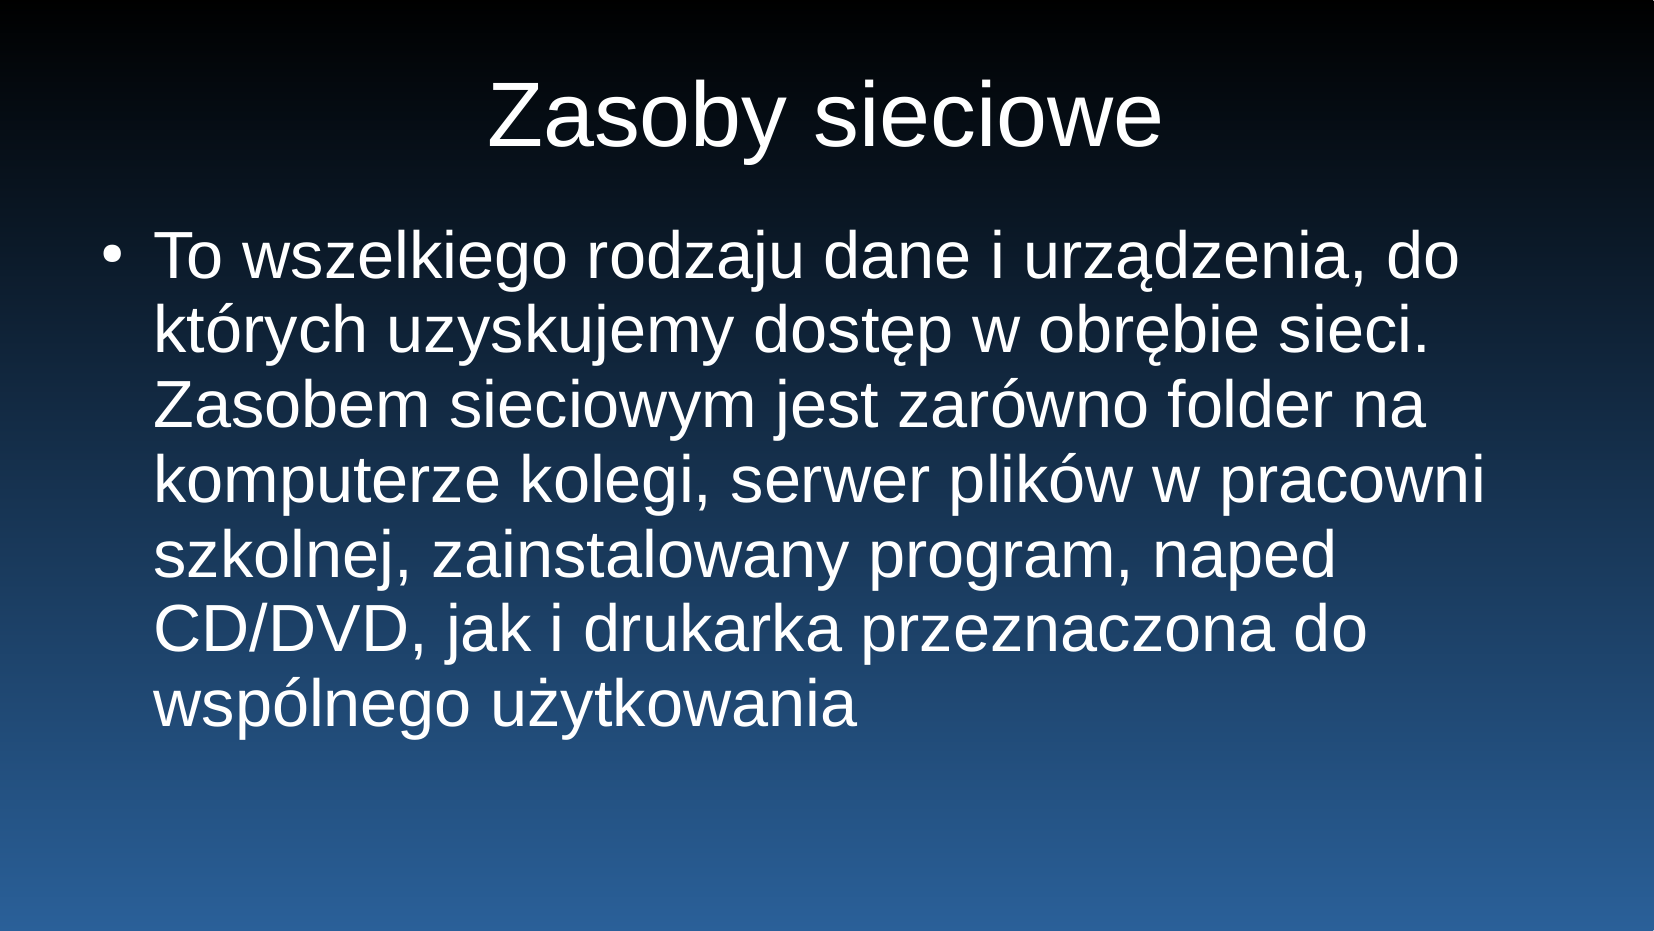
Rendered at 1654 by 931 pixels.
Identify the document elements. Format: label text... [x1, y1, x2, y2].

title Zasoby sieciowe [82, 37, 1571, 193]
list To wszelkiego rodzaju dane i urządzenia, do których uzyskujemy dostęp w obrębie sieci. Zasobem sieciowym jest zarówno folder na komputerze kolegi, serwer plików w pracowni szkolnej, zainstalowany program, naped CD/DVD, jak i drukarka przeznaczona do wspólnego użytkowania [82, 217, 1571, 758]
